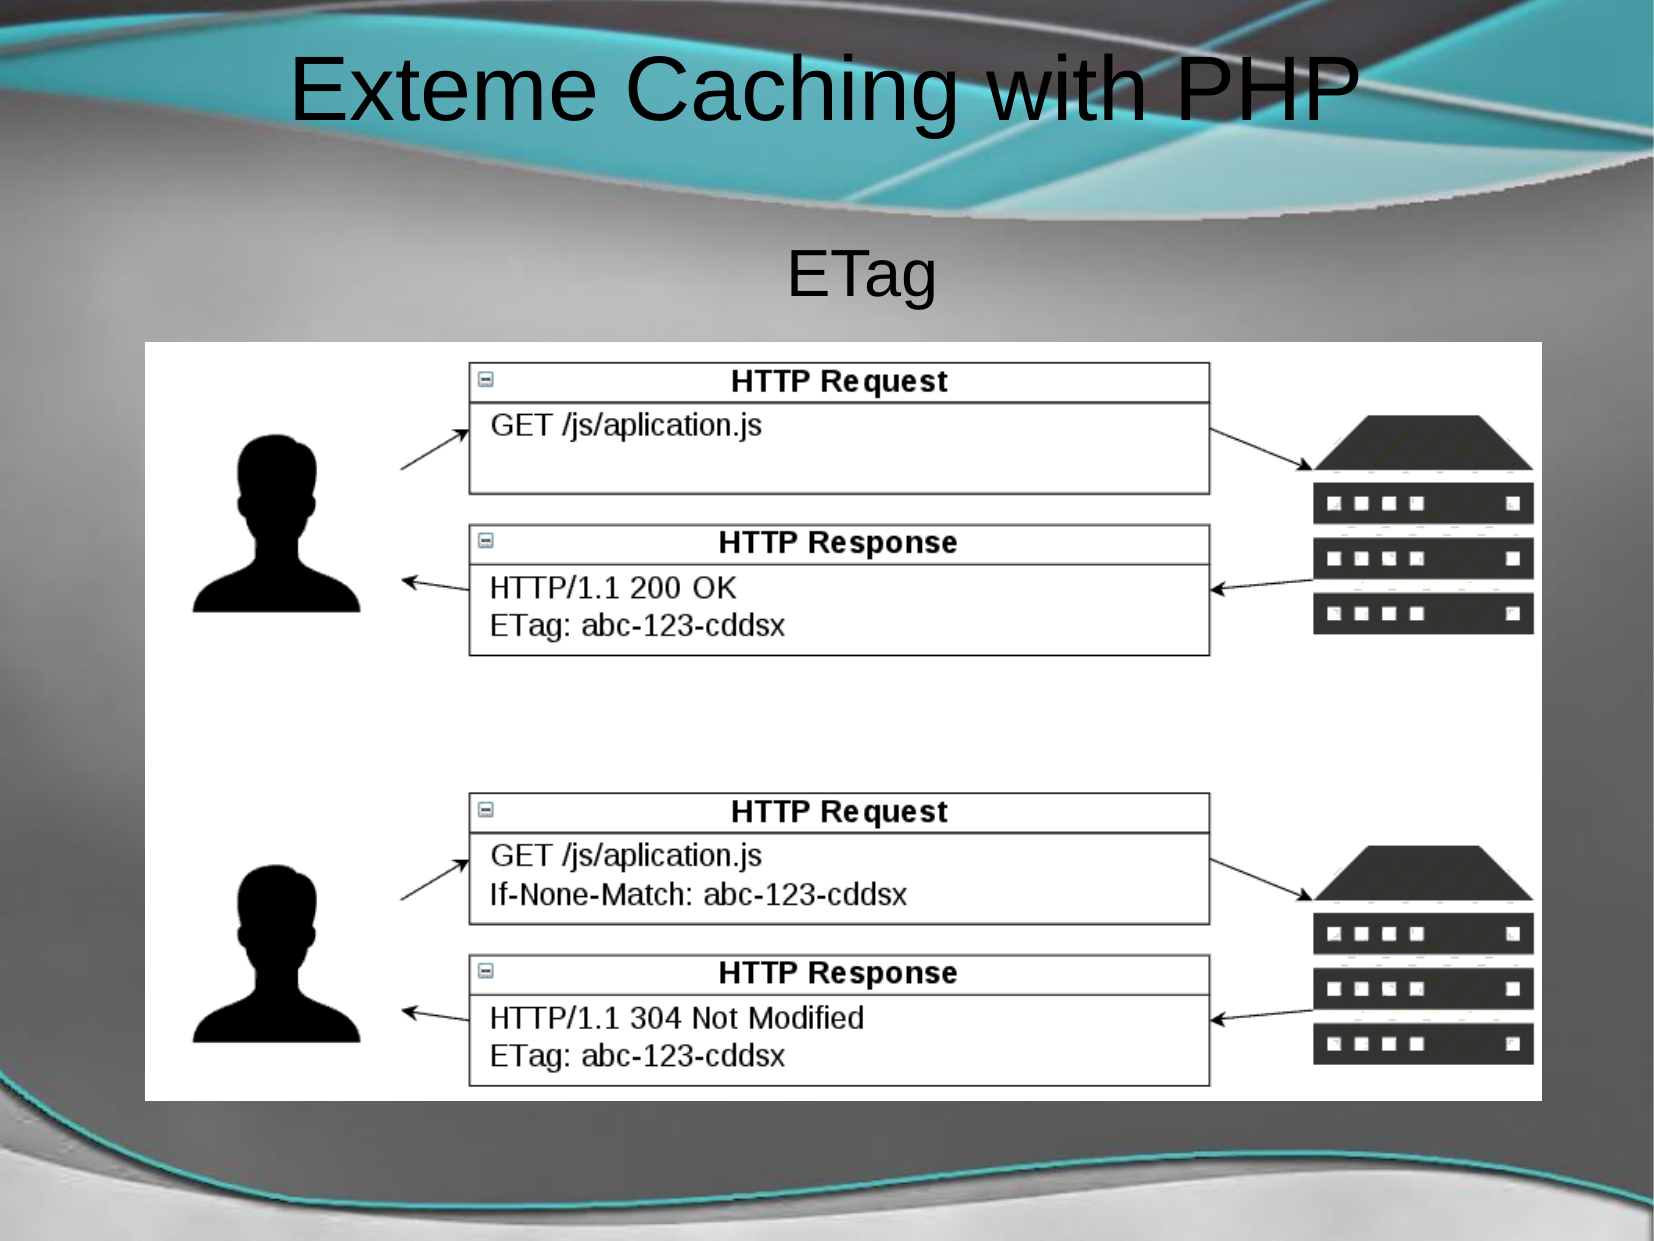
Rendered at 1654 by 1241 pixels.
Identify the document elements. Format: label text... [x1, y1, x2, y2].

list ETag [82, 236, 1571, 956]
title Exteme Caching with PHP [0, 0, 1654, 178]
picture [0, 178, 1654, 1241]
